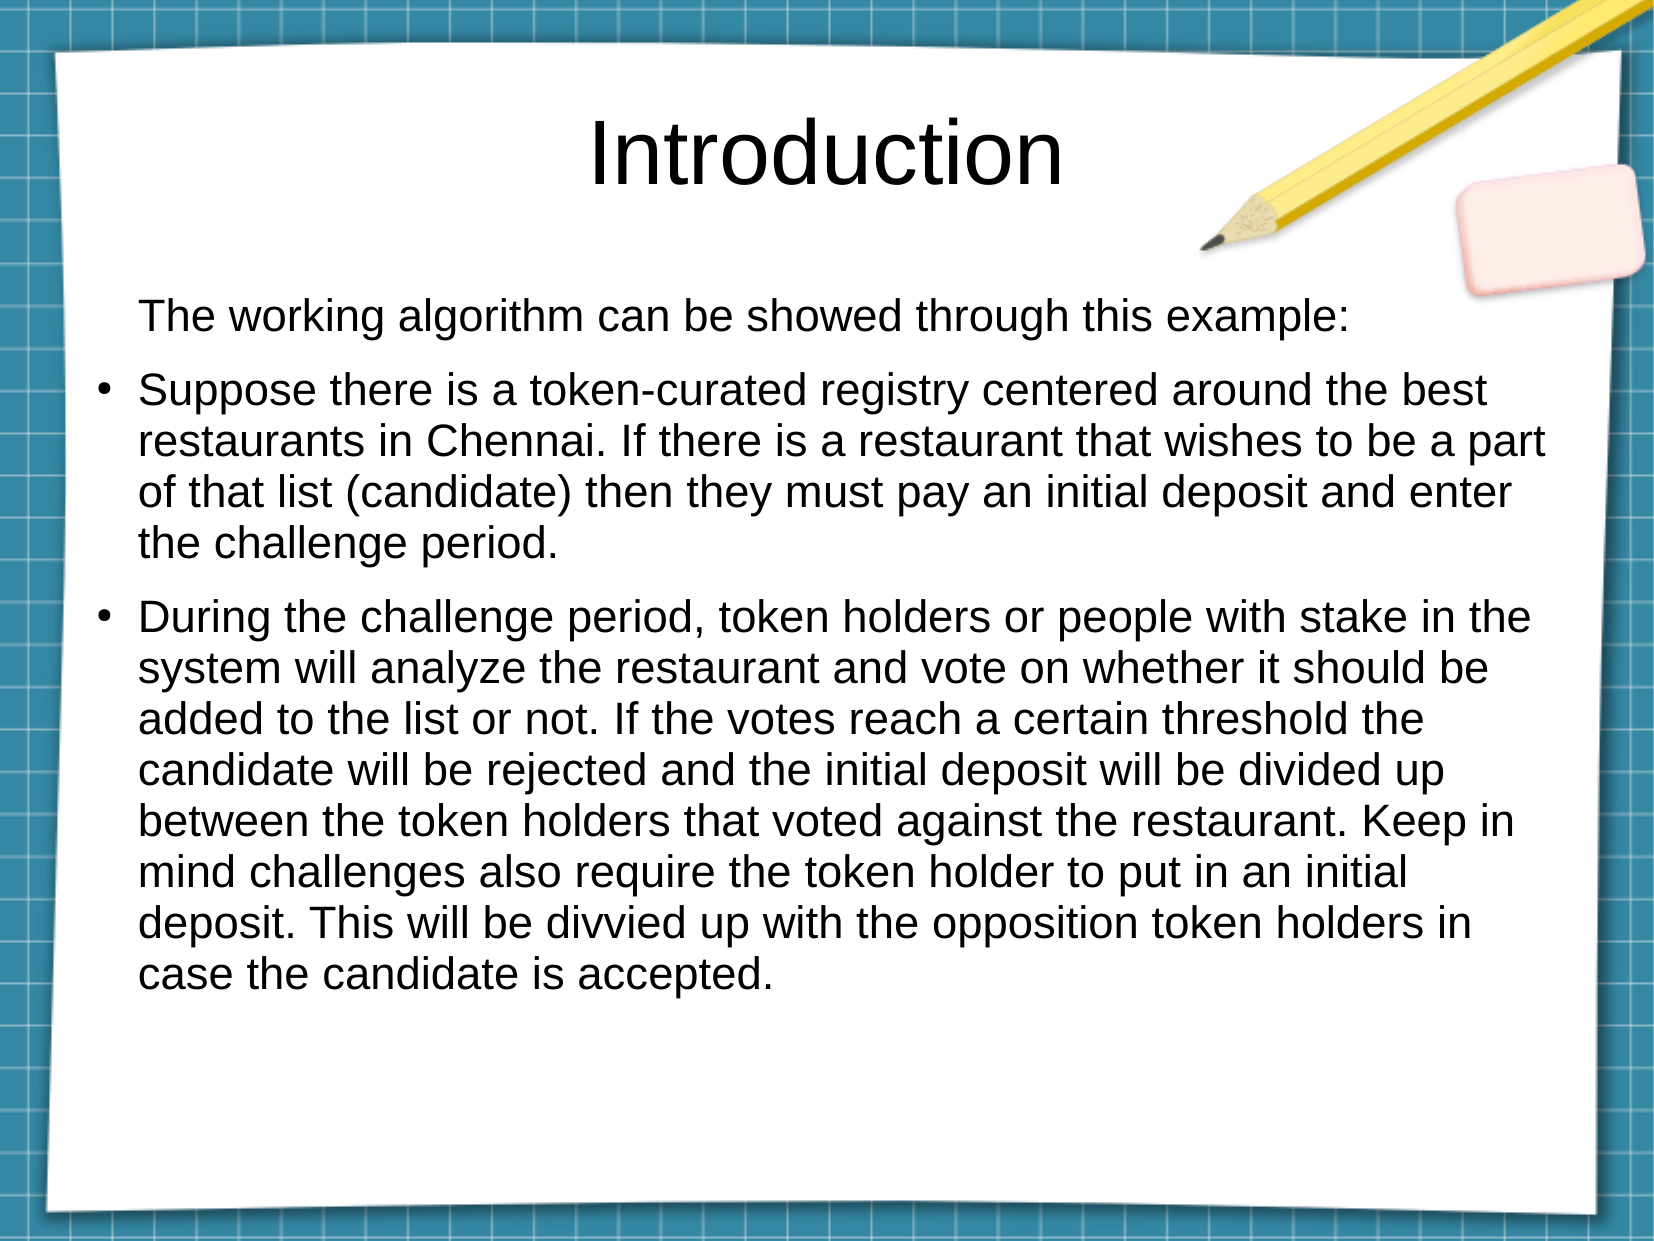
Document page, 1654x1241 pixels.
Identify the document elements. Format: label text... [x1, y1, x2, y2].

list The working algorithm can be showed through this example: Suppose there is a token-curated registry centered around the best restaurants in Chennai. If there is a restaurant that wishes to be a part of that list (candidate) then they must pay an initial deposit and enter the challenge period. During the challenge period, token holders or people with stake in the system will analyze the restaurant and vote on whether it should be added to the list or not. If the votes reach a certain threshold the candidate will be rejected and the initial deposit will be divided up between the token holders that voted against the restaurant. Keep in mind challenges also require the token holder to put in an initial deposit. This will be divvied up with the opposition token holders in case the candidate is accepted. [82, 290, 1571, 1010]
title Introduction [82, 49, 1571, 257]
picture [0, 0, 1654, 1241]
